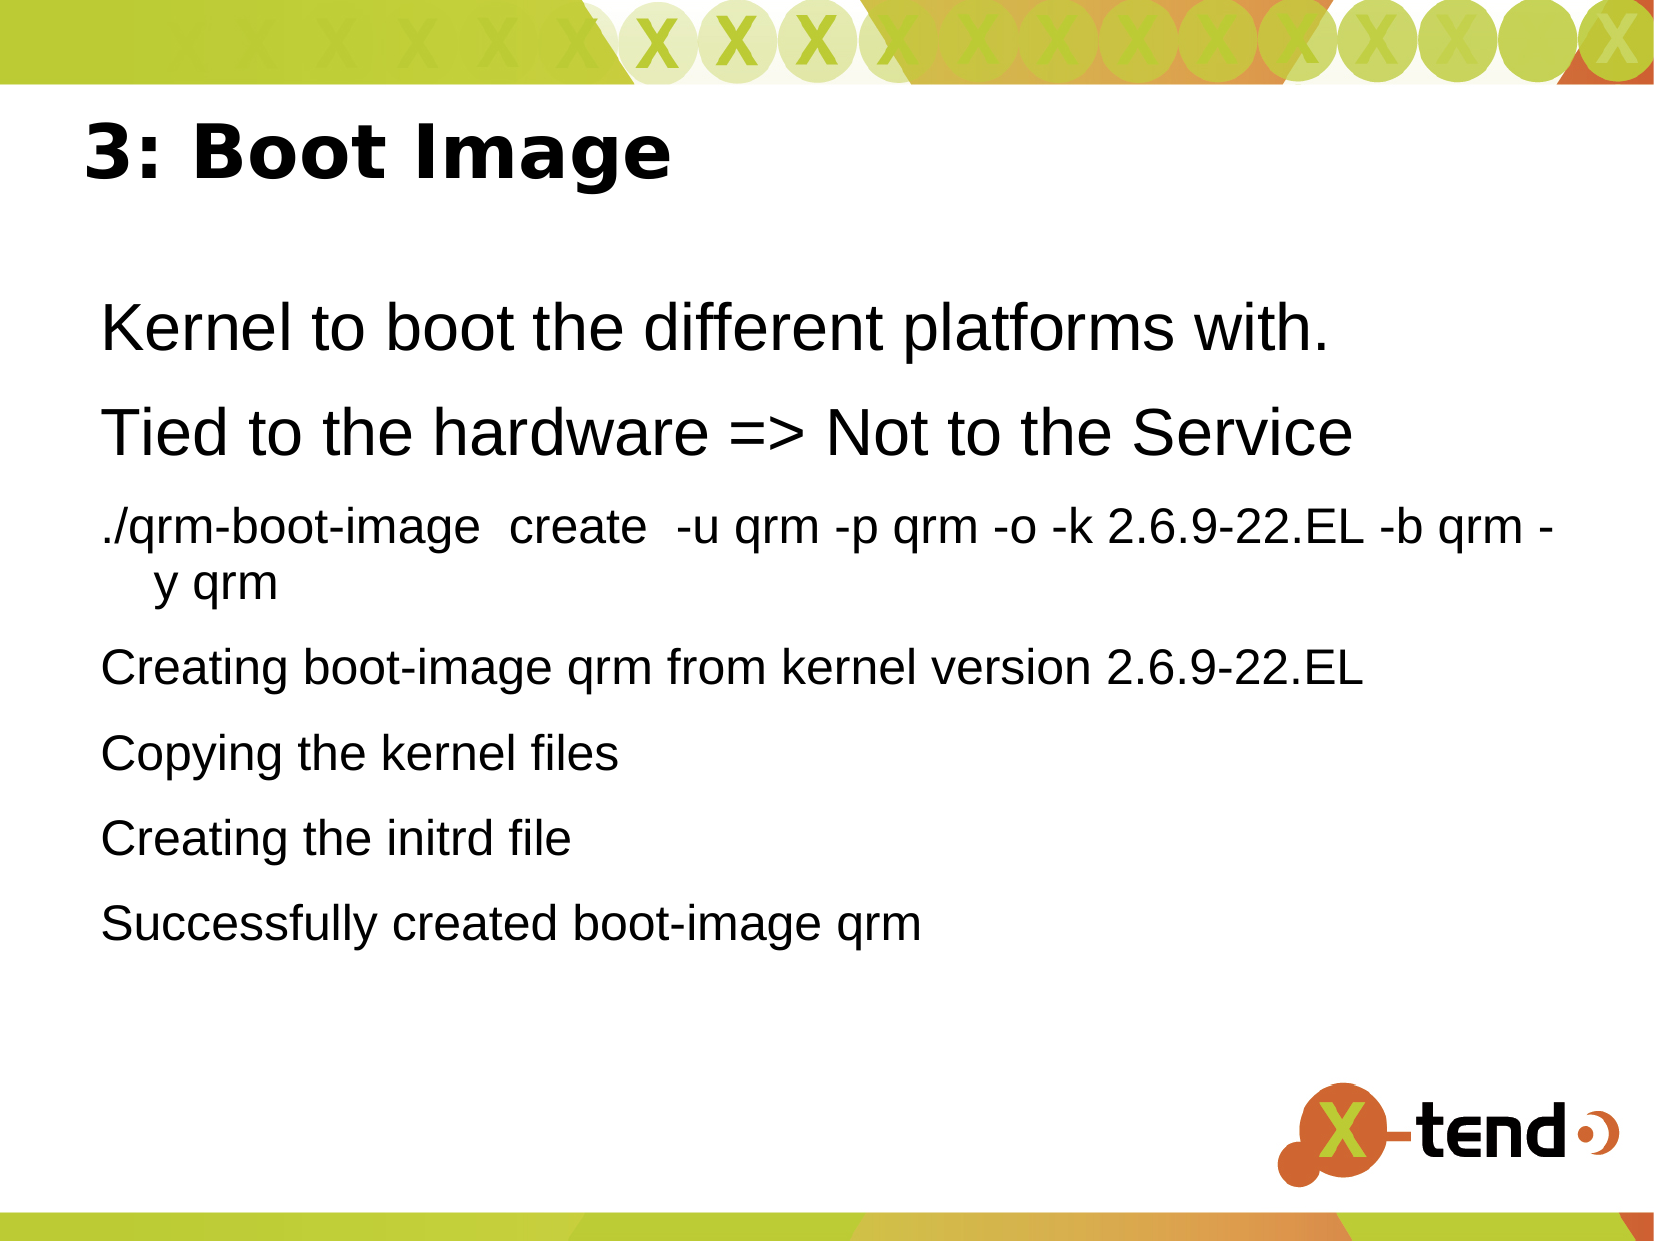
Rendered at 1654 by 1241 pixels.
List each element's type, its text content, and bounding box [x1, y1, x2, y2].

picture [0, 0, 1654, 1241]
title 3: Boot Image [82, 49, 1571, 257]
list Kernel to boot the different platforms with. Tied to the hardware => Not to the Service ./qrm-boot-image create -u qrm -p qrm -o -k 2.6.9-22.EL -b qrm -y qrm Creating boot-image qrm from kernel version 2.6.9-22.EL Copying the kernel files Creating the initrd file Successfully created boot-image qrm [82, 290, 1571, 1241]
